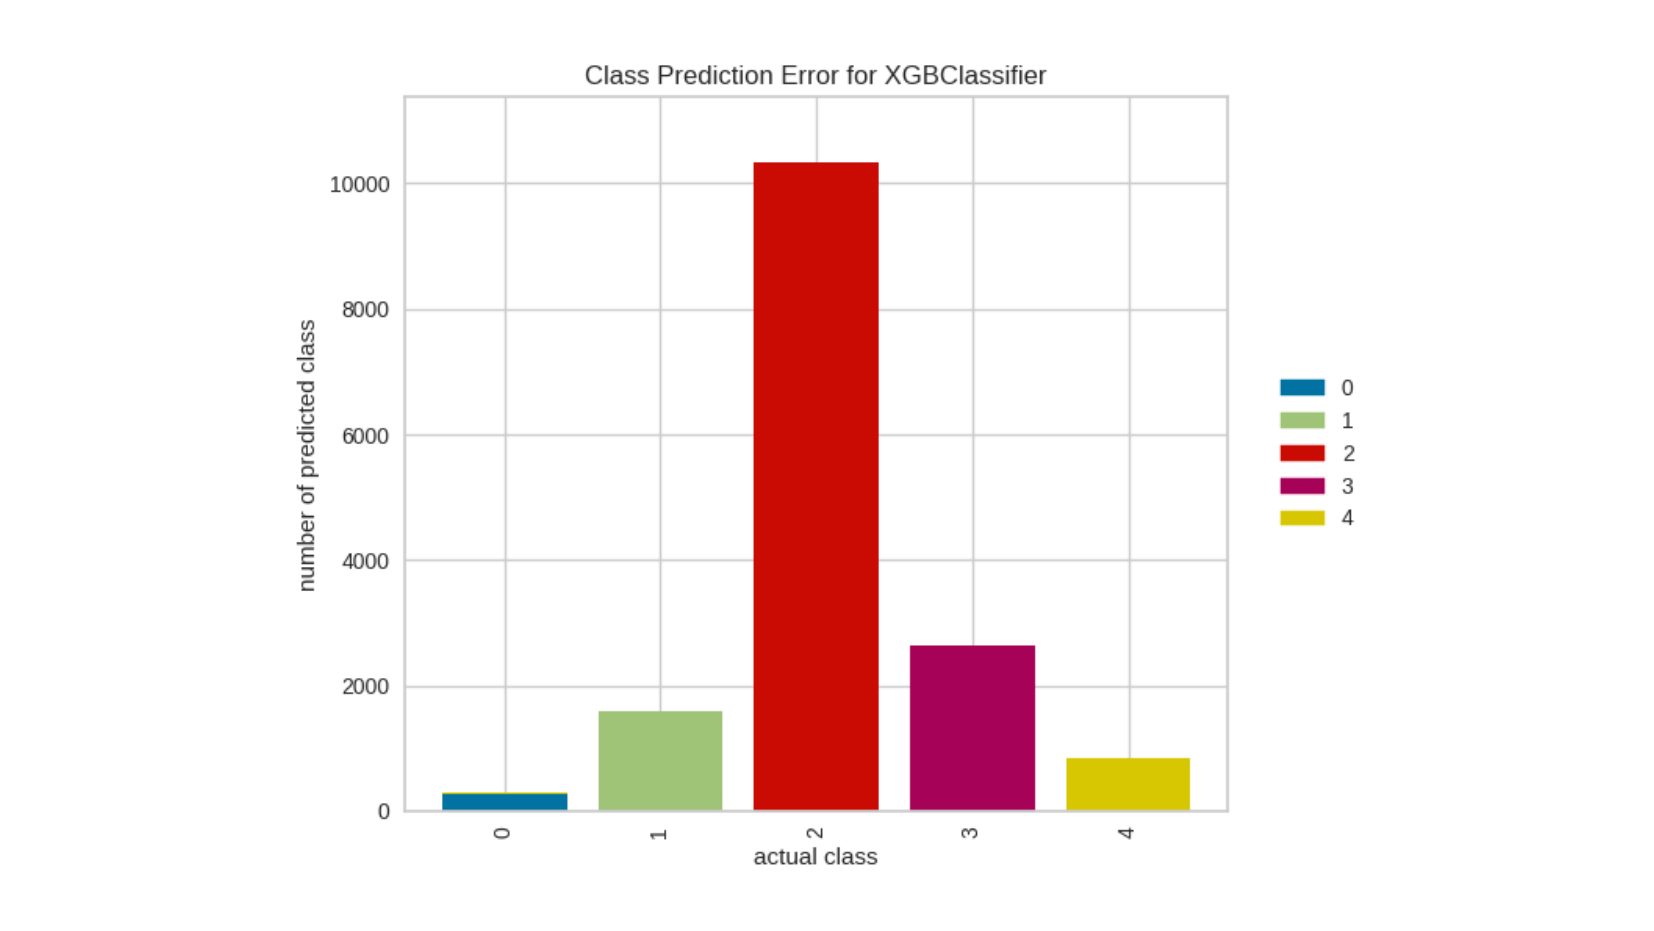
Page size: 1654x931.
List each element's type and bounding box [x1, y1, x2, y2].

picture [283, 50, 1378, 885]
